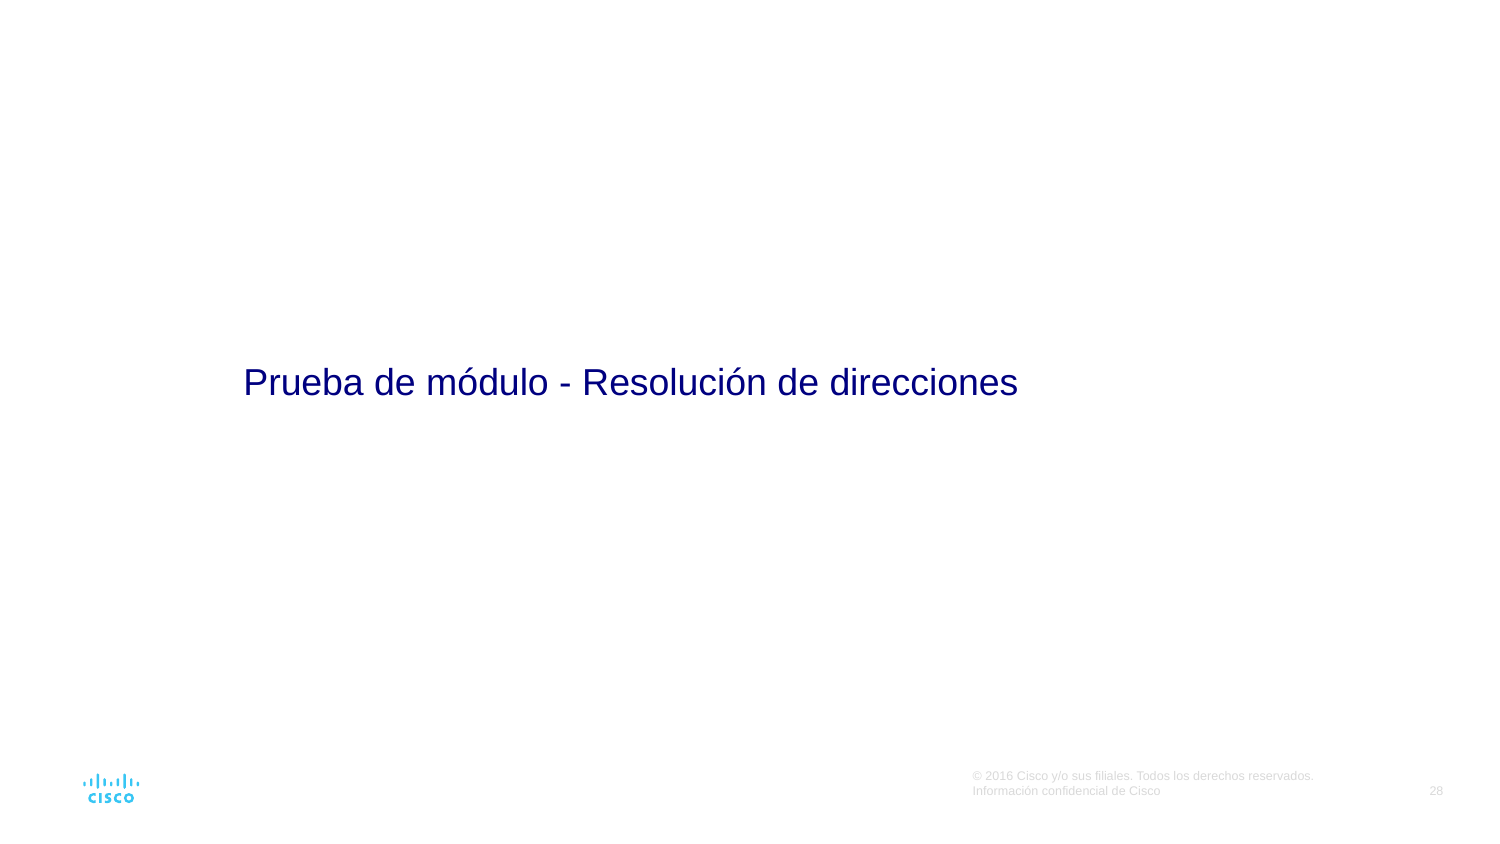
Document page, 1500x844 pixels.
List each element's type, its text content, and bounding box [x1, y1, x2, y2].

text_box Prueba de módulo - Resolución de direcciones [228, 354, 1241, 425]
